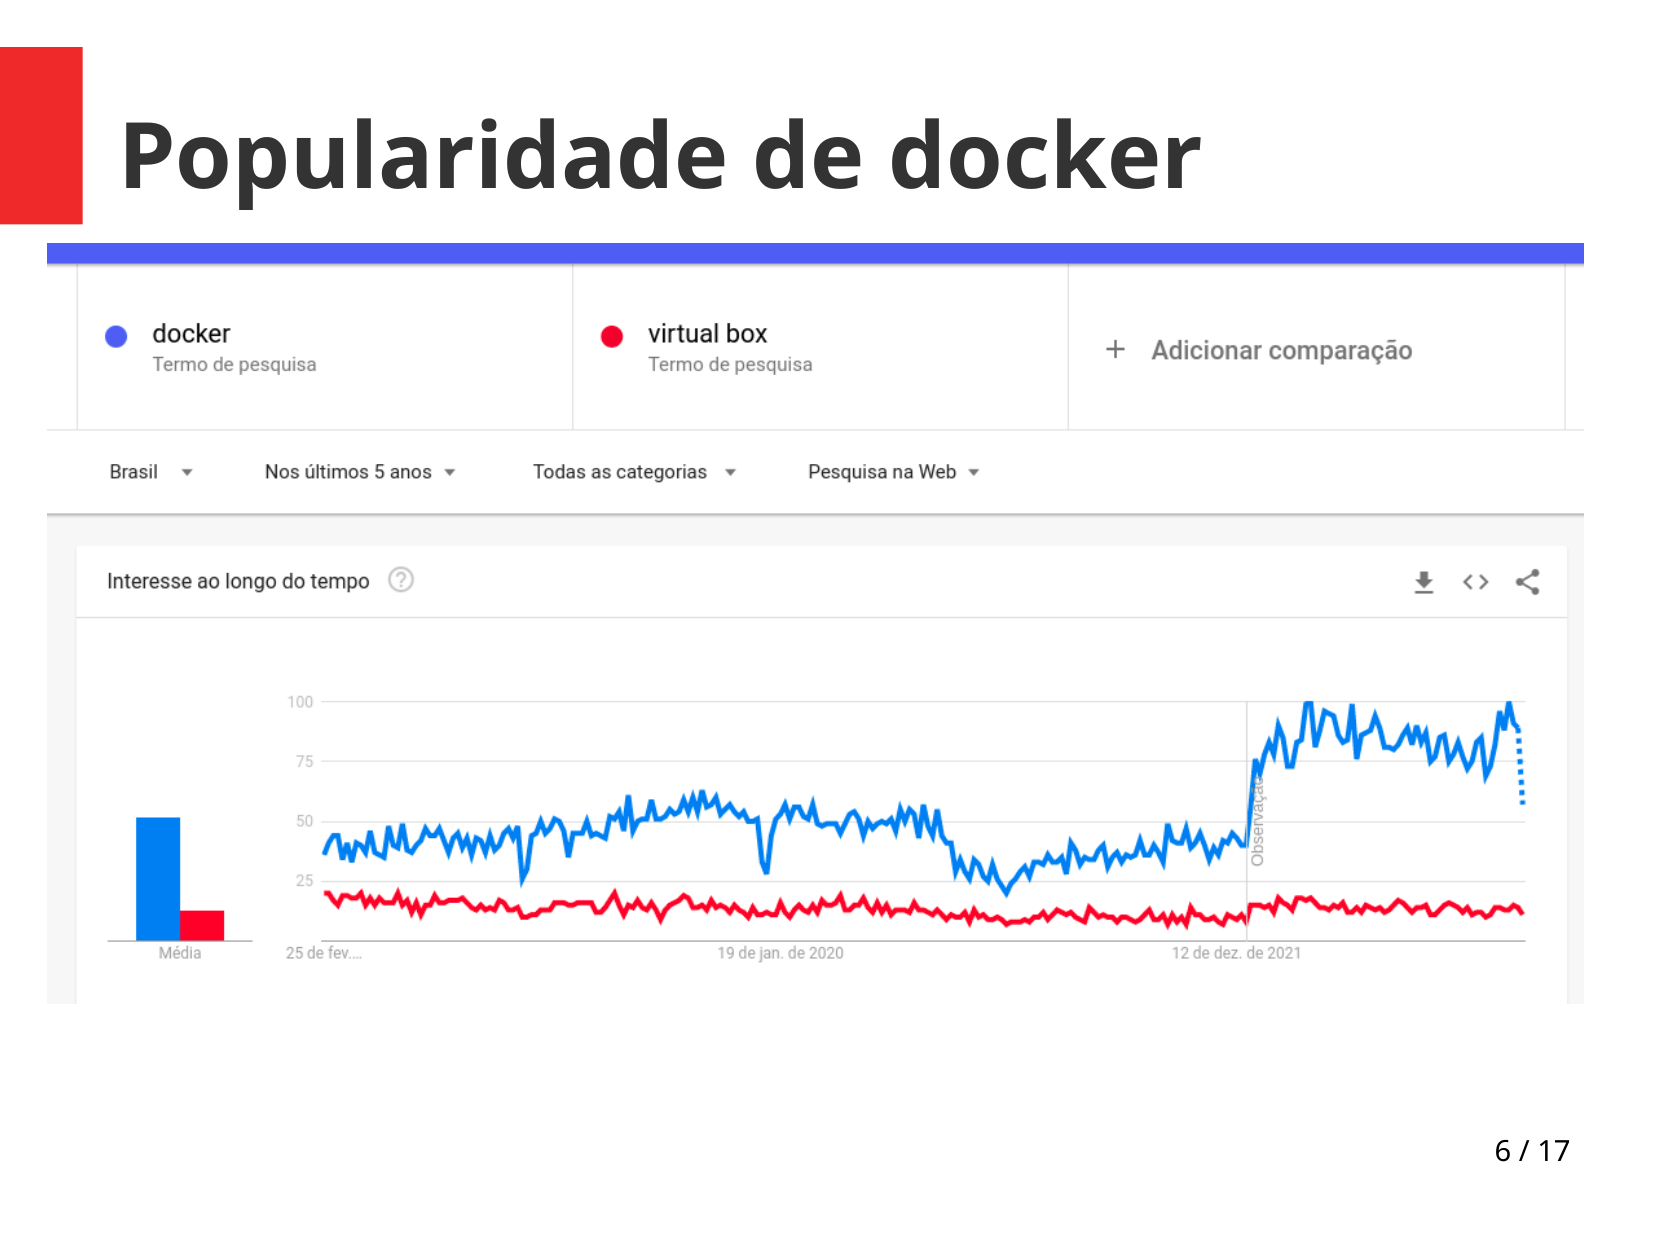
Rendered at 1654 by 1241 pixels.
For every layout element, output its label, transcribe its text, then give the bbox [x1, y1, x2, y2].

title Popularidade de docker [118, 49, 1571, 243]
picture [47, 243, 1584, 1004]
